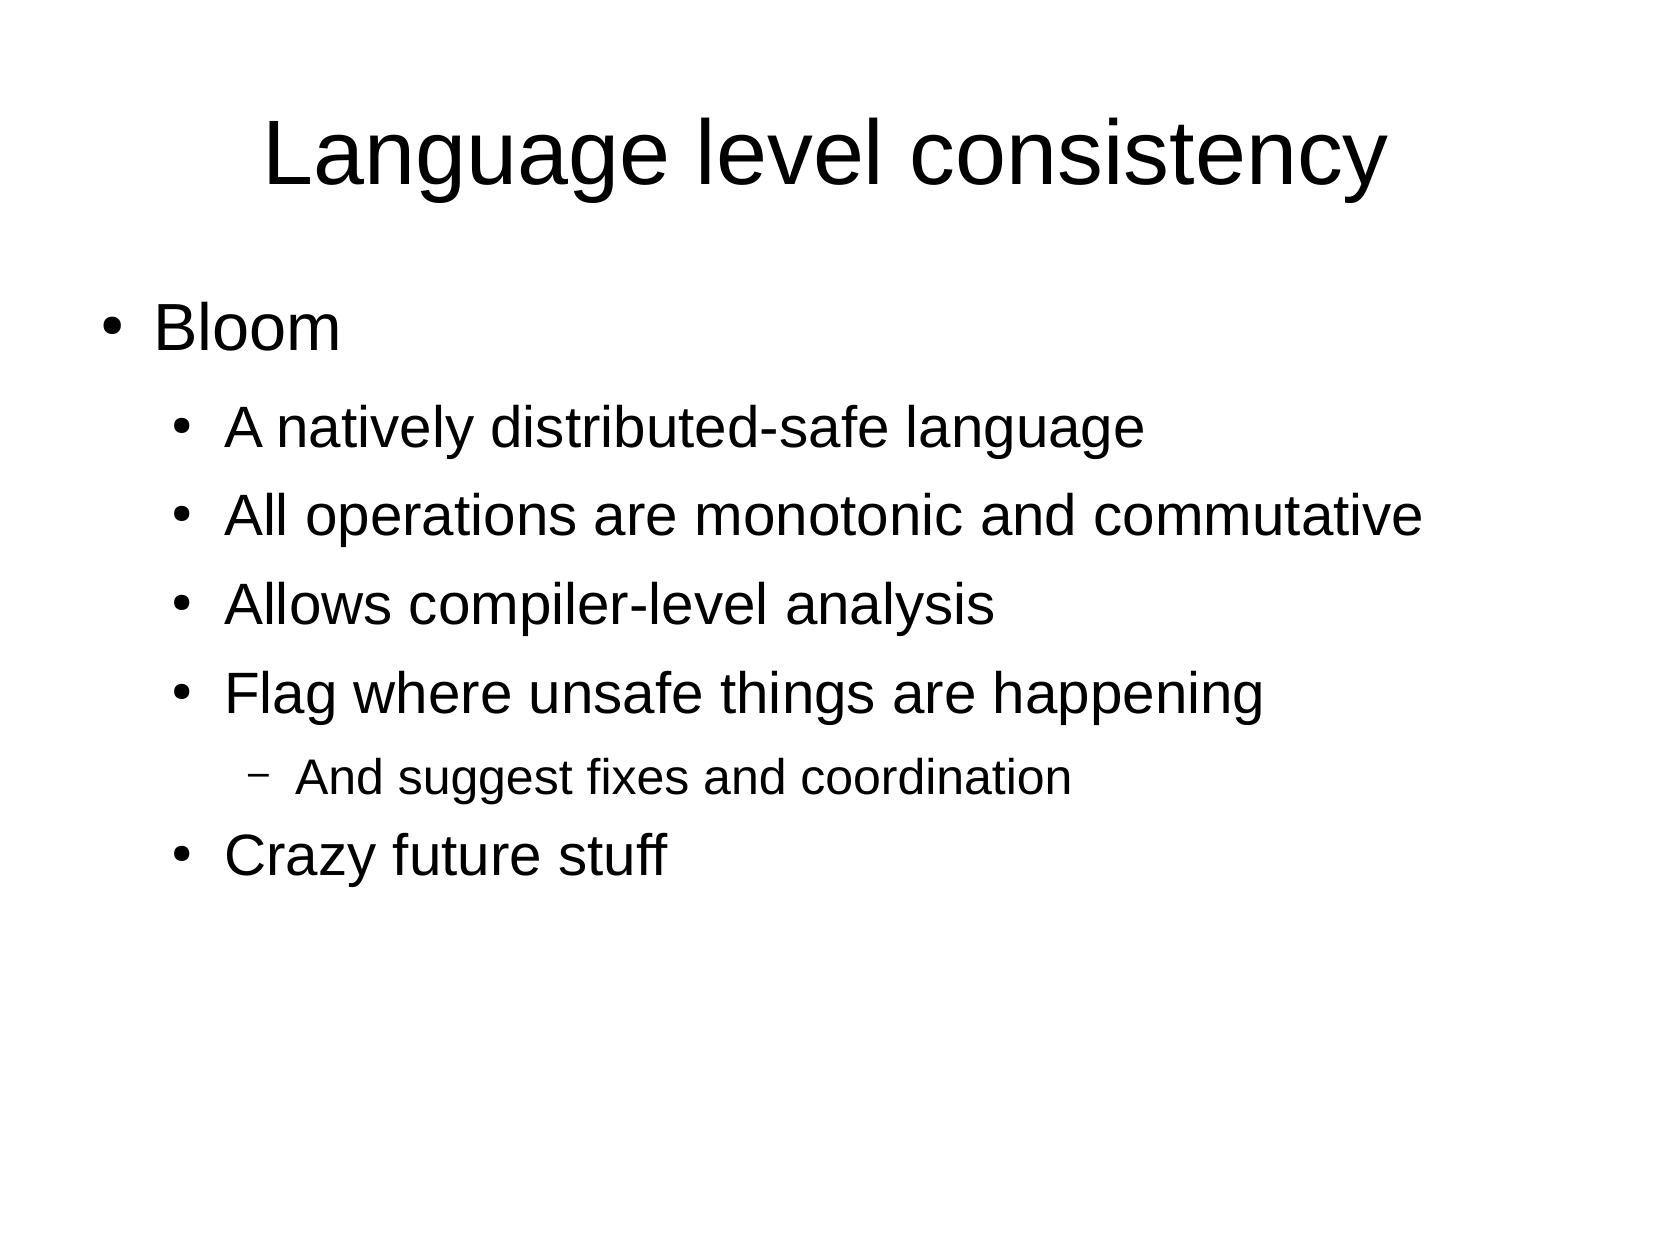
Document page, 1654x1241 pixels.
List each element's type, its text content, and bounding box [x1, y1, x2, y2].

list Bloom A natively distributed-safe language All operations are monotonic and commutative Allows compiler-level analysis Flag where unsafe things are happening And suggest fixes and coordination Crazy future stuff [82, 290, 1571, 1109]
title Language level consistency [82, 49, 1571, 257]
